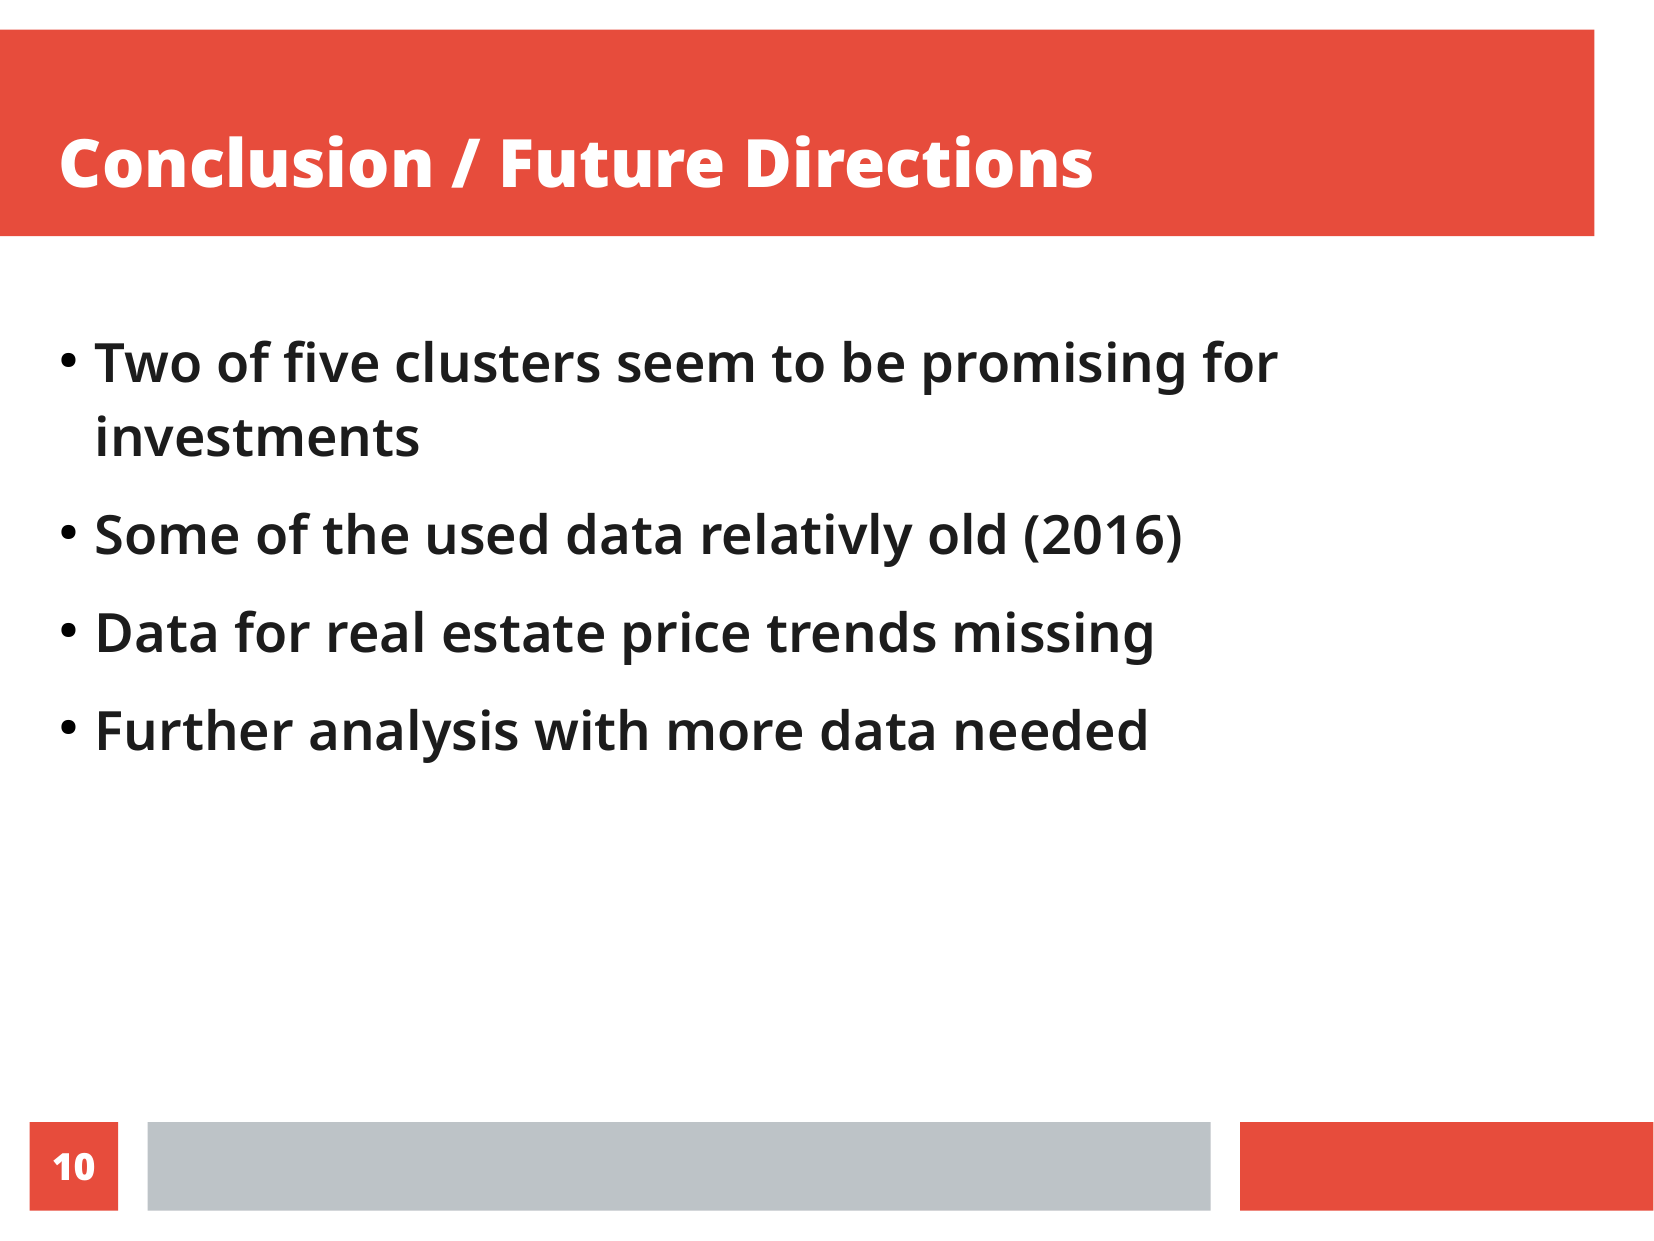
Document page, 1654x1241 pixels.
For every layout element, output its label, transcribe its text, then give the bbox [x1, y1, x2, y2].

title Conclusion / Future Directions [59, 59, 1595, 207]
list Two of five clusters seem to be promising for investments Some of the used data relativly old (2016) Data for real estate price trends missing Further analysis with more data needed [59, 324, 1565, 1093]
